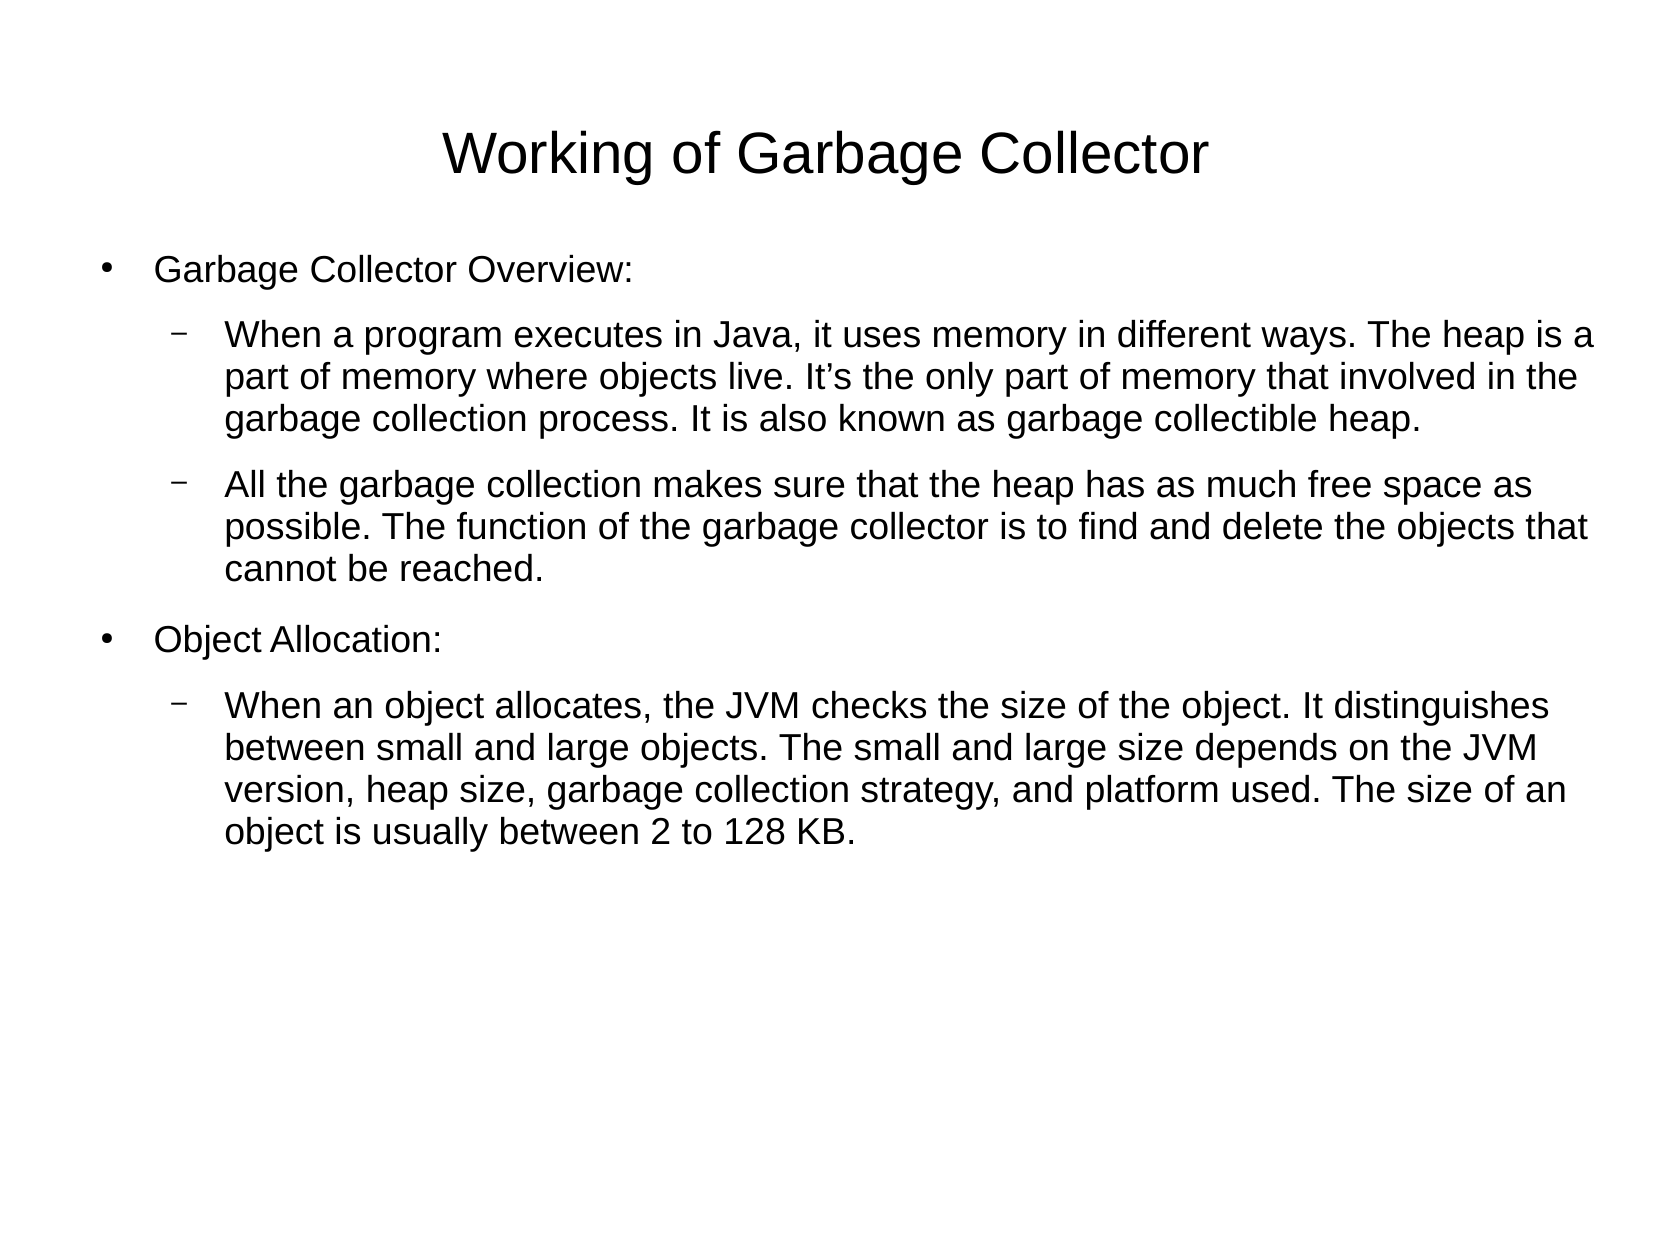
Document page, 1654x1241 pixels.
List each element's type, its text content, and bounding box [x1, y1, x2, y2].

list Garbage Collector Overview: When a program executes in Java, it uses memory in different ways. The heap is a part of memory where objects live. It’s the only part of memory that involved in the garbage collection process. It is also known as garbage collectible heap. All the garbage collection makes sure that the heap has as much free space as possible. The function of the garbage collector is to find and delete the objects that cannot be reached. Object Allocation: When an object allocates, the JVM checks the size of the object. It distinguishes between small and large objects. The small and large size depends on the JVM version, heap size, garbage collection strategy, and platform used. The size of an object is usually between 2 to 128 KB. [82, 248, 1619, 1104]
title Working of Garbage Collector [82, 49, 1571, 248]
